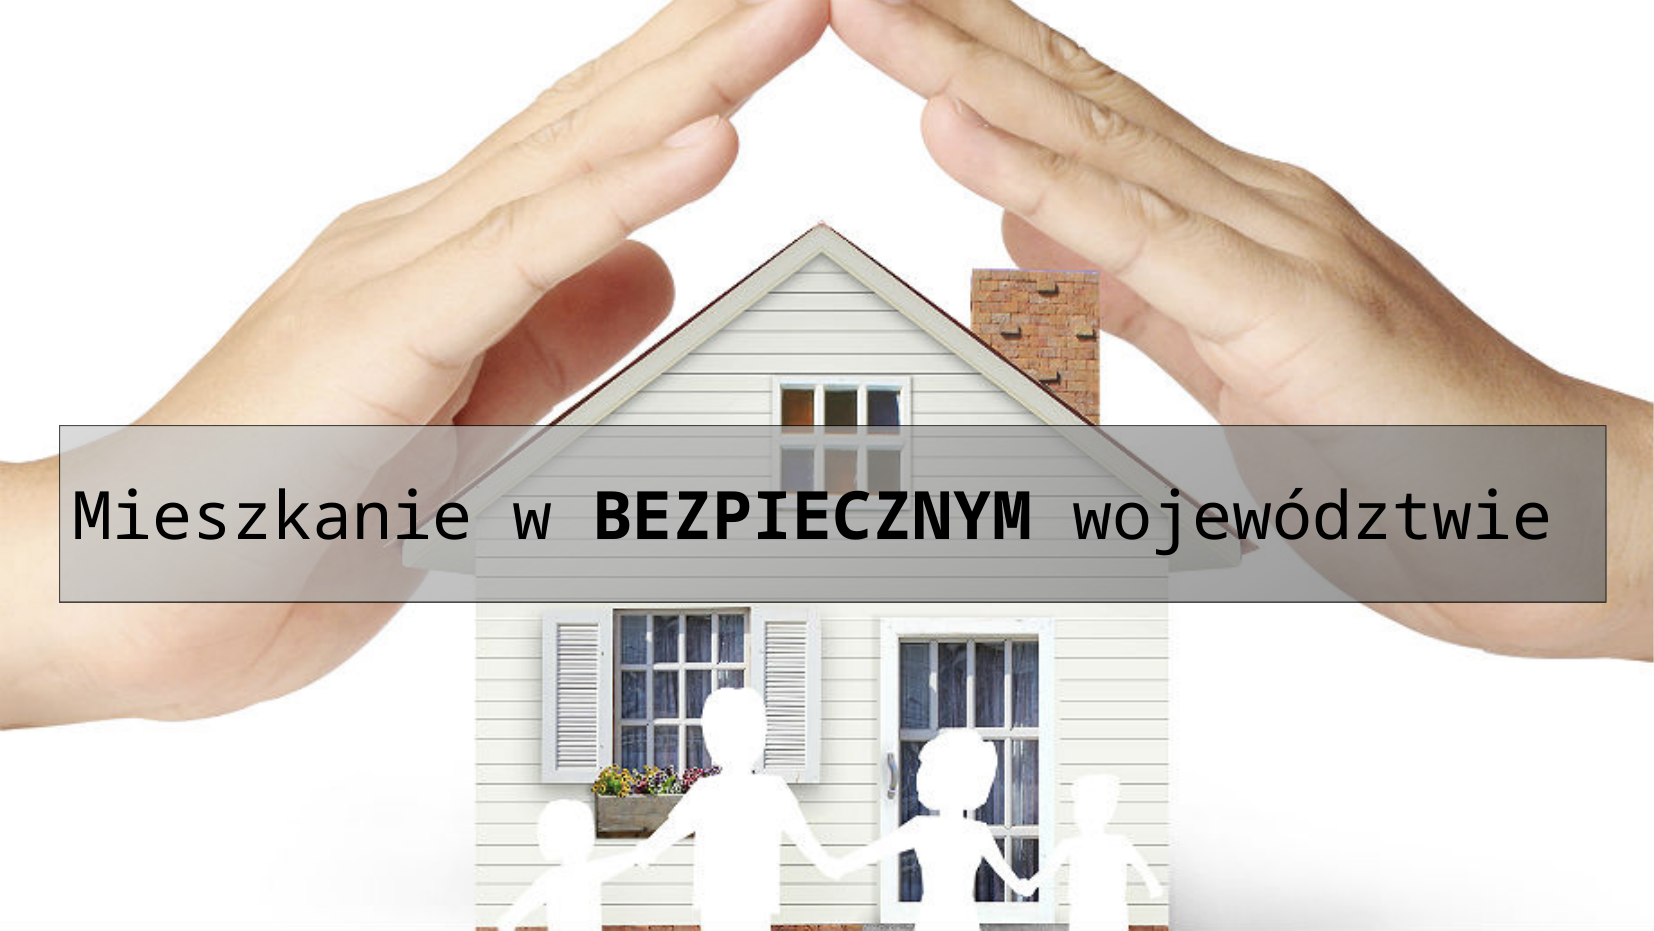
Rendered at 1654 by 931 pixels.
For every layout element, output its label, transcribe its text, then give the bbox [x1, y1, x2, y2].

subtitle Mieszkanie w BEZPIECZNYM województwie [59, 425, 1607, 603]
picture [0, 0, 1654, 931]
